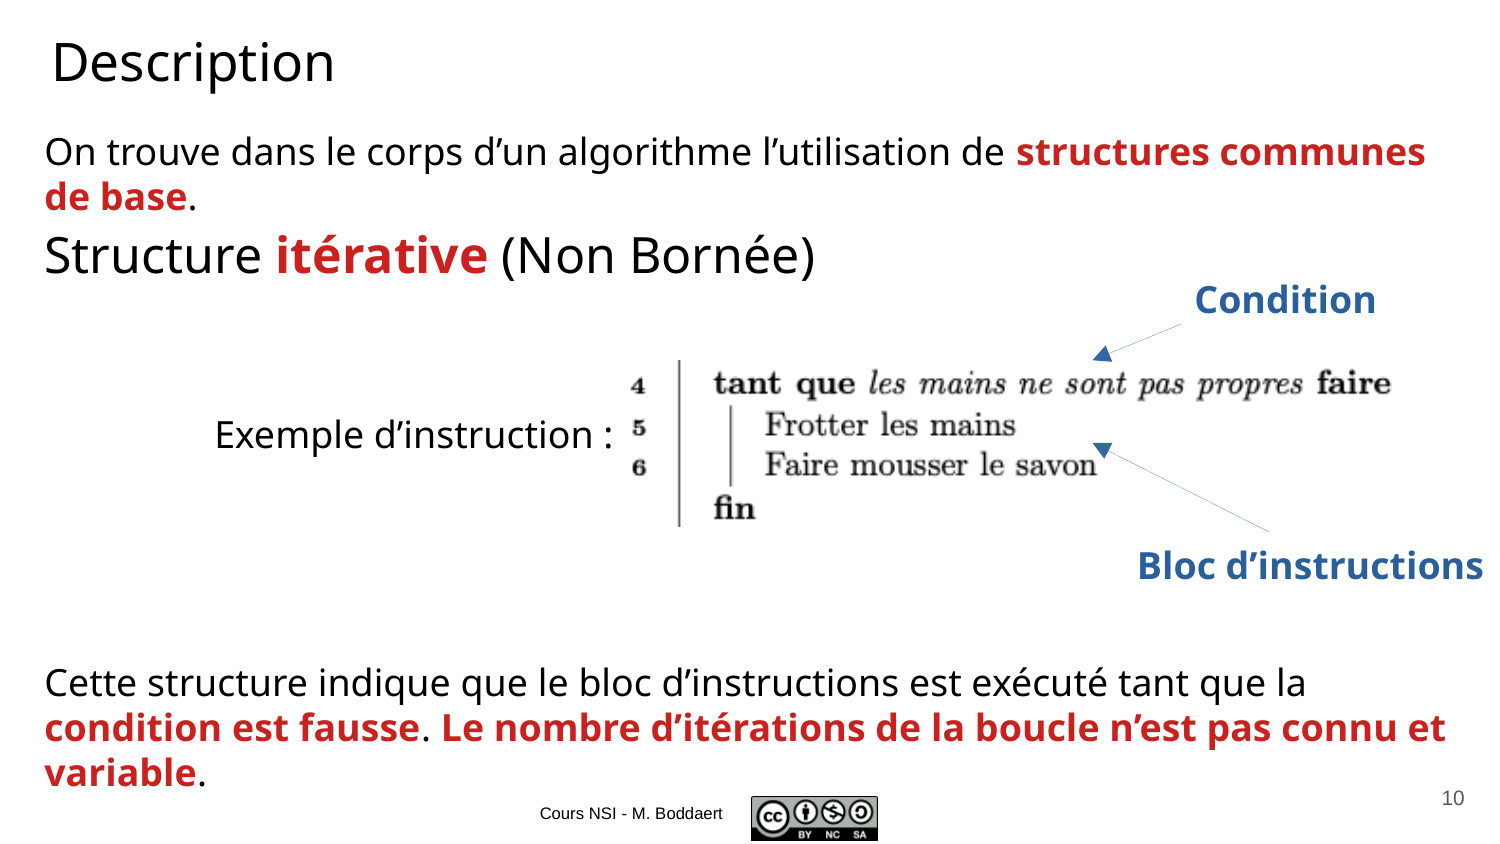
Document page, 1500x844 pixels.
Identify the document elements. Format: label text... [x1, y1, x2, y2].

picture [751, 796, 878, 841]
text_box Bloc d’instructions [1122, 532, 1480, 591]
title Description [51, 13, 1449, 108]
slide_number <numéro> [1389, 764, 1480, 830]
text_box Exemple d’instruction : [199, 401, 620, 460]
picture [620, 360, 1407, 528]
text_box Cette structure indique que le bloc d’instructions est exécuté tant que la condition est fausse. Le nombre d’itérations de la boucle n’est pas connu et variable. [29, 651, 1477, 768]
text_box On trouve dans le corps d’un algorithme l’utilisation de structures communes de base. [29, 120, 1477, 178]
text_box Structure itérative (Non Bornée) [29, 212, 792, 296]
text_box Condition [1179, 265, 1379, 325]
